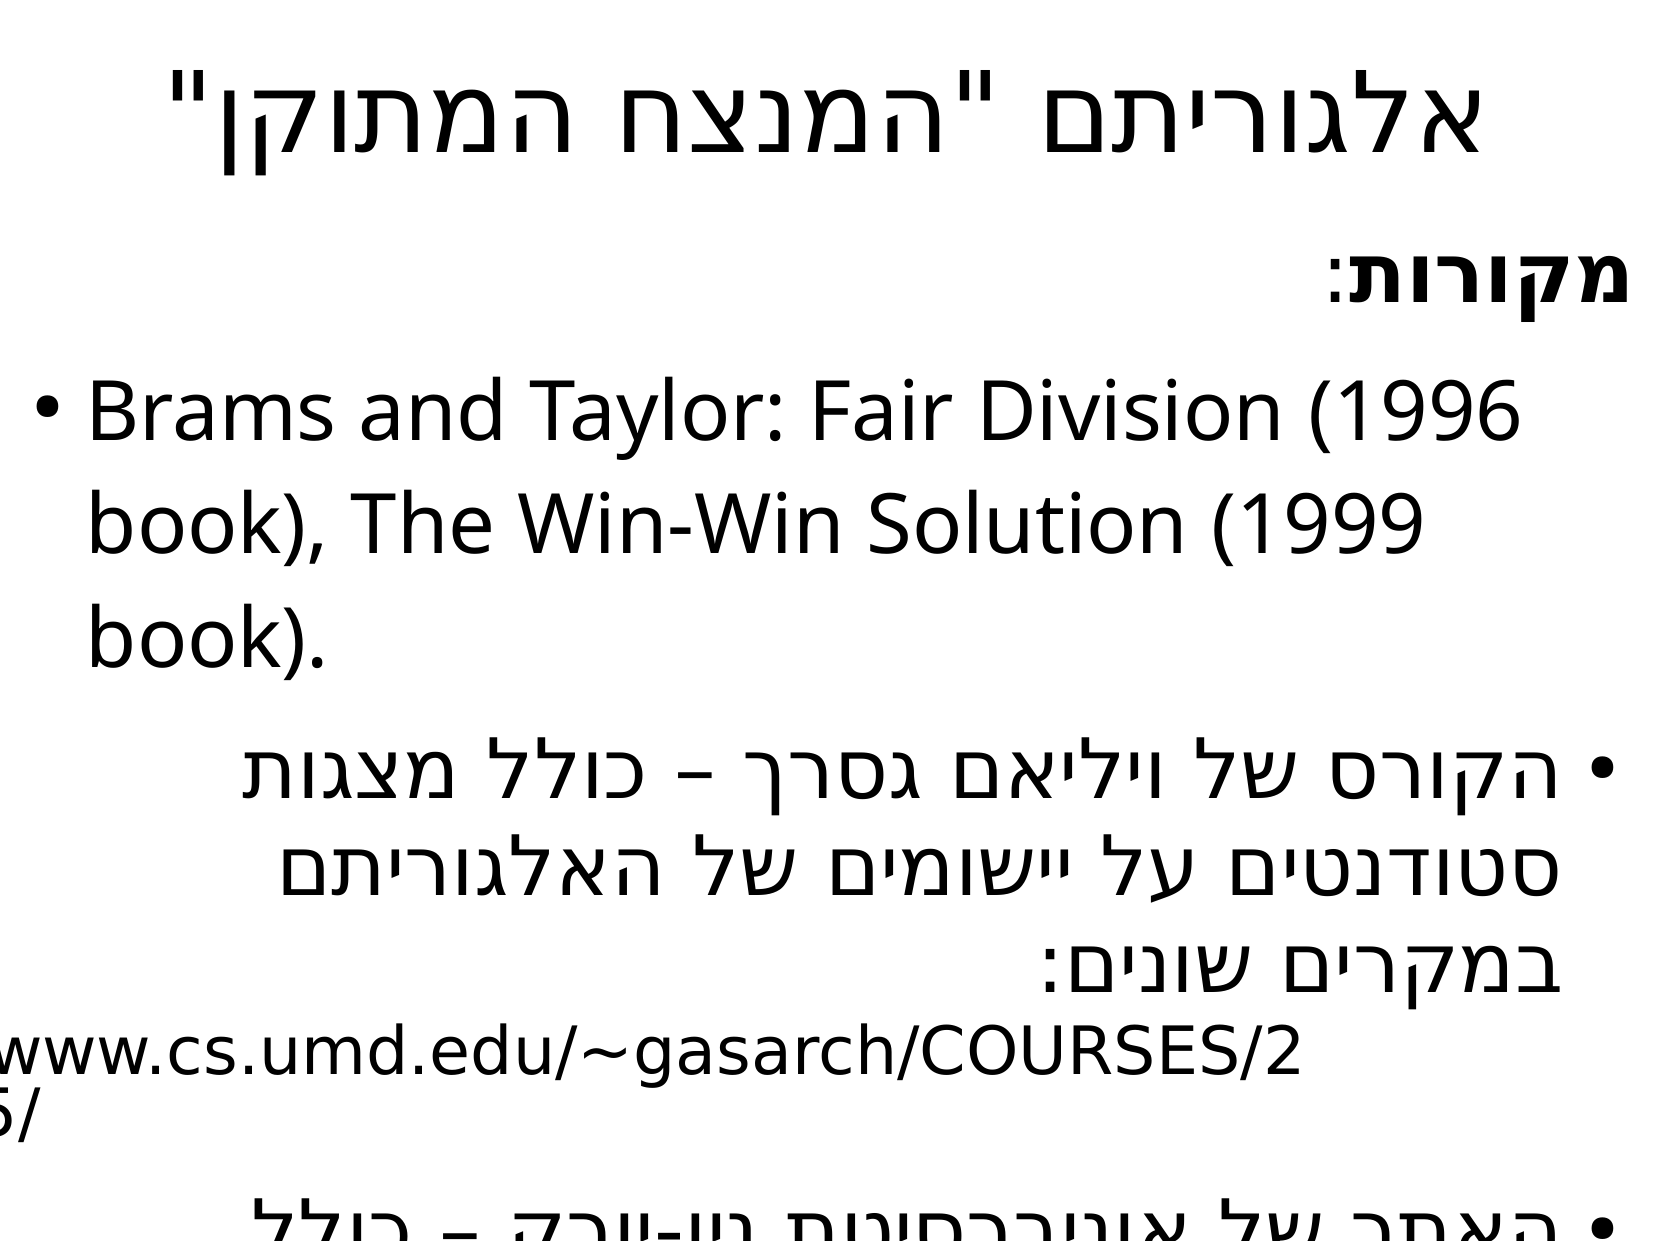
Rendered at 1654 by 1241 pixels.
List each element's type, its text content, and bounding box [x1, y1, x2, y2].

list מקורות: Brams and Taylor: Fair Division (1996 book), The Win-Win Solution (1999 book). הקורס של ויליאם גסרך – כולל מצגות סטודנטים על יישומים של האלגוריתם במקרים שונים: http://www.cs.umd.edu/~gasarch/COURSES/209/S15/ האתר של אוניברסיטת ניו-יורק – כולל הדגמה חיה ואפשרות לשלם כדי לקבל הסכם פורמלי: http://www.nyu.edu/projects/adjustedwinner/ http://fairoutcomes.com/fd.html [15, 225, 1636, 1216]
title אלגוריתם "המנצח המתוקן" [0, 32, 1654, 196]
